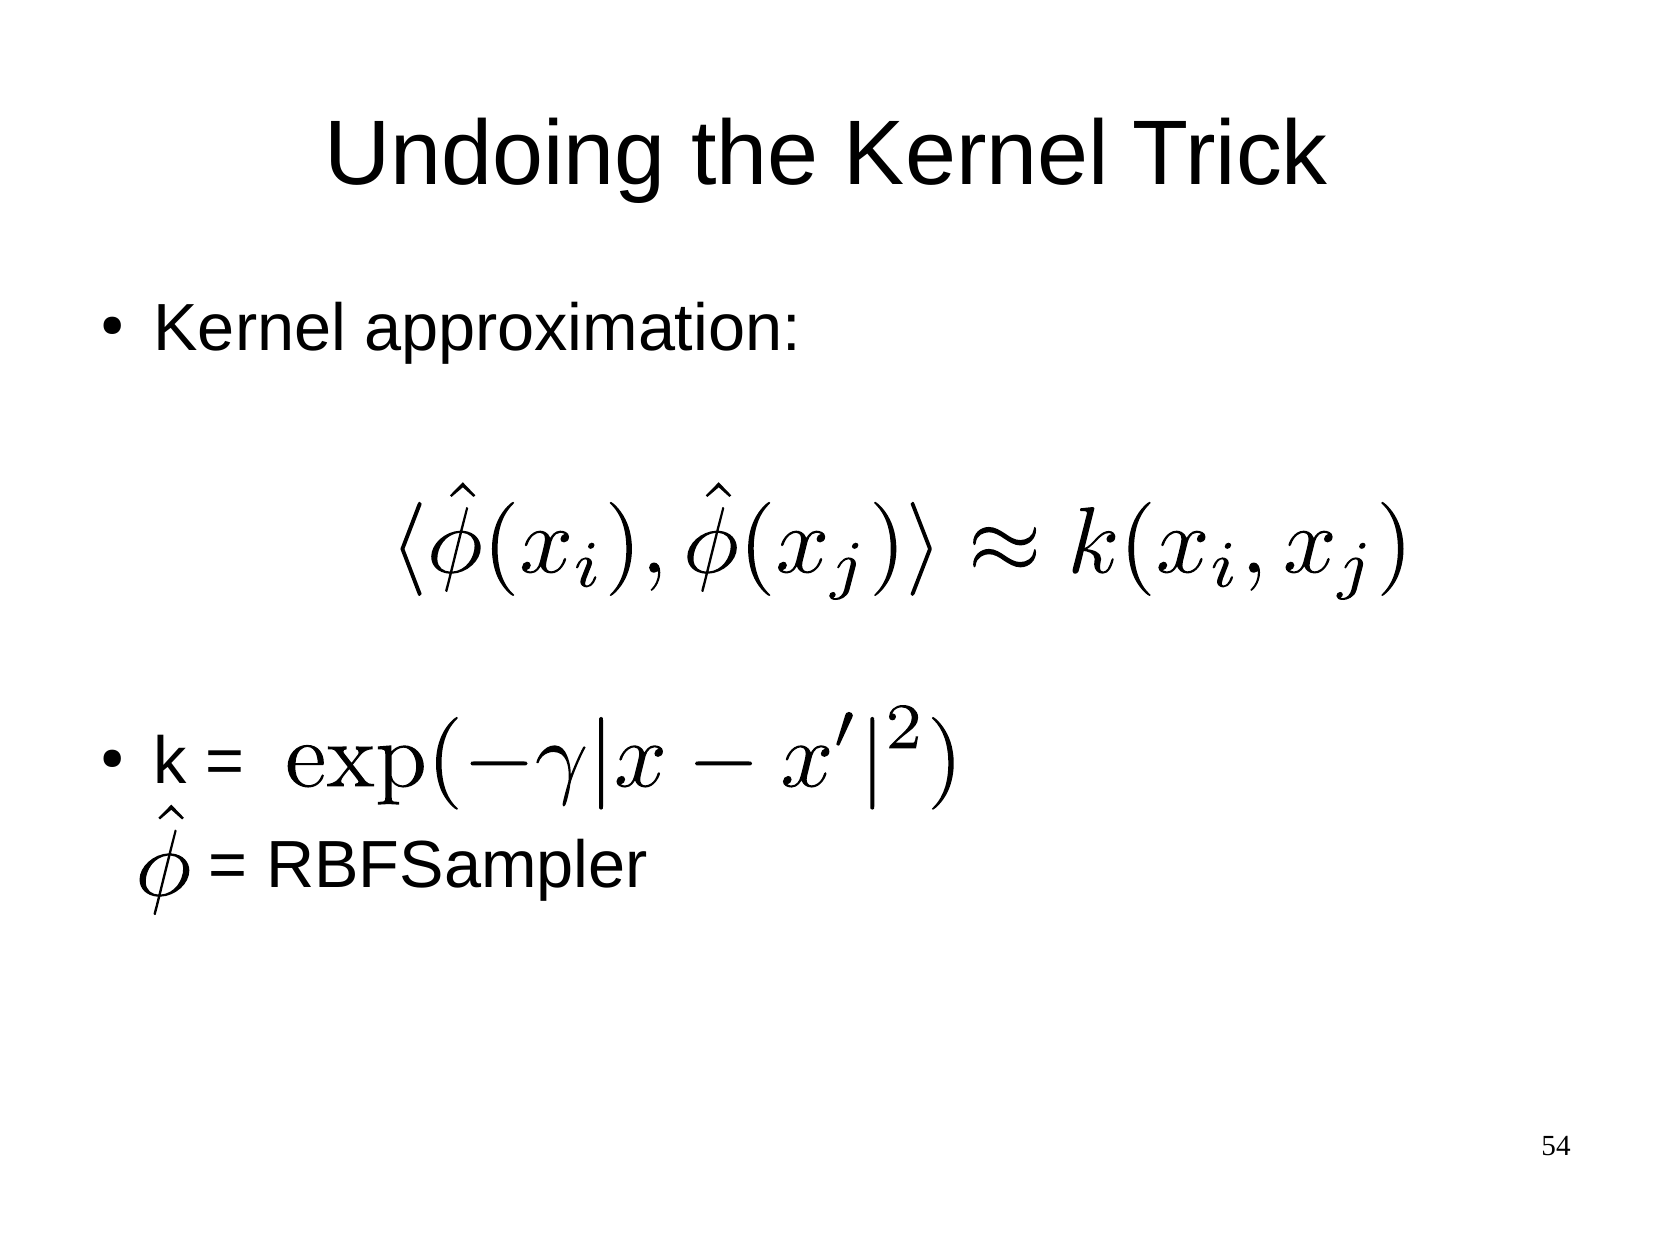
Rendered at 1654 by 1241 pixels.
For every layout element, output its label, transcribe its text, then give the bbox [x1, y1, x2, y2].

text_box [135, 804, 196, 916]
text_box [390, 482, 1413, 601]
list Kernel approximation: k = = RBFSampler [82, 290, 1571, 1010]
text_box [285, 705, 963, 811]
title Undoing the Kernel Trick [82, 49, 1571, 257]
